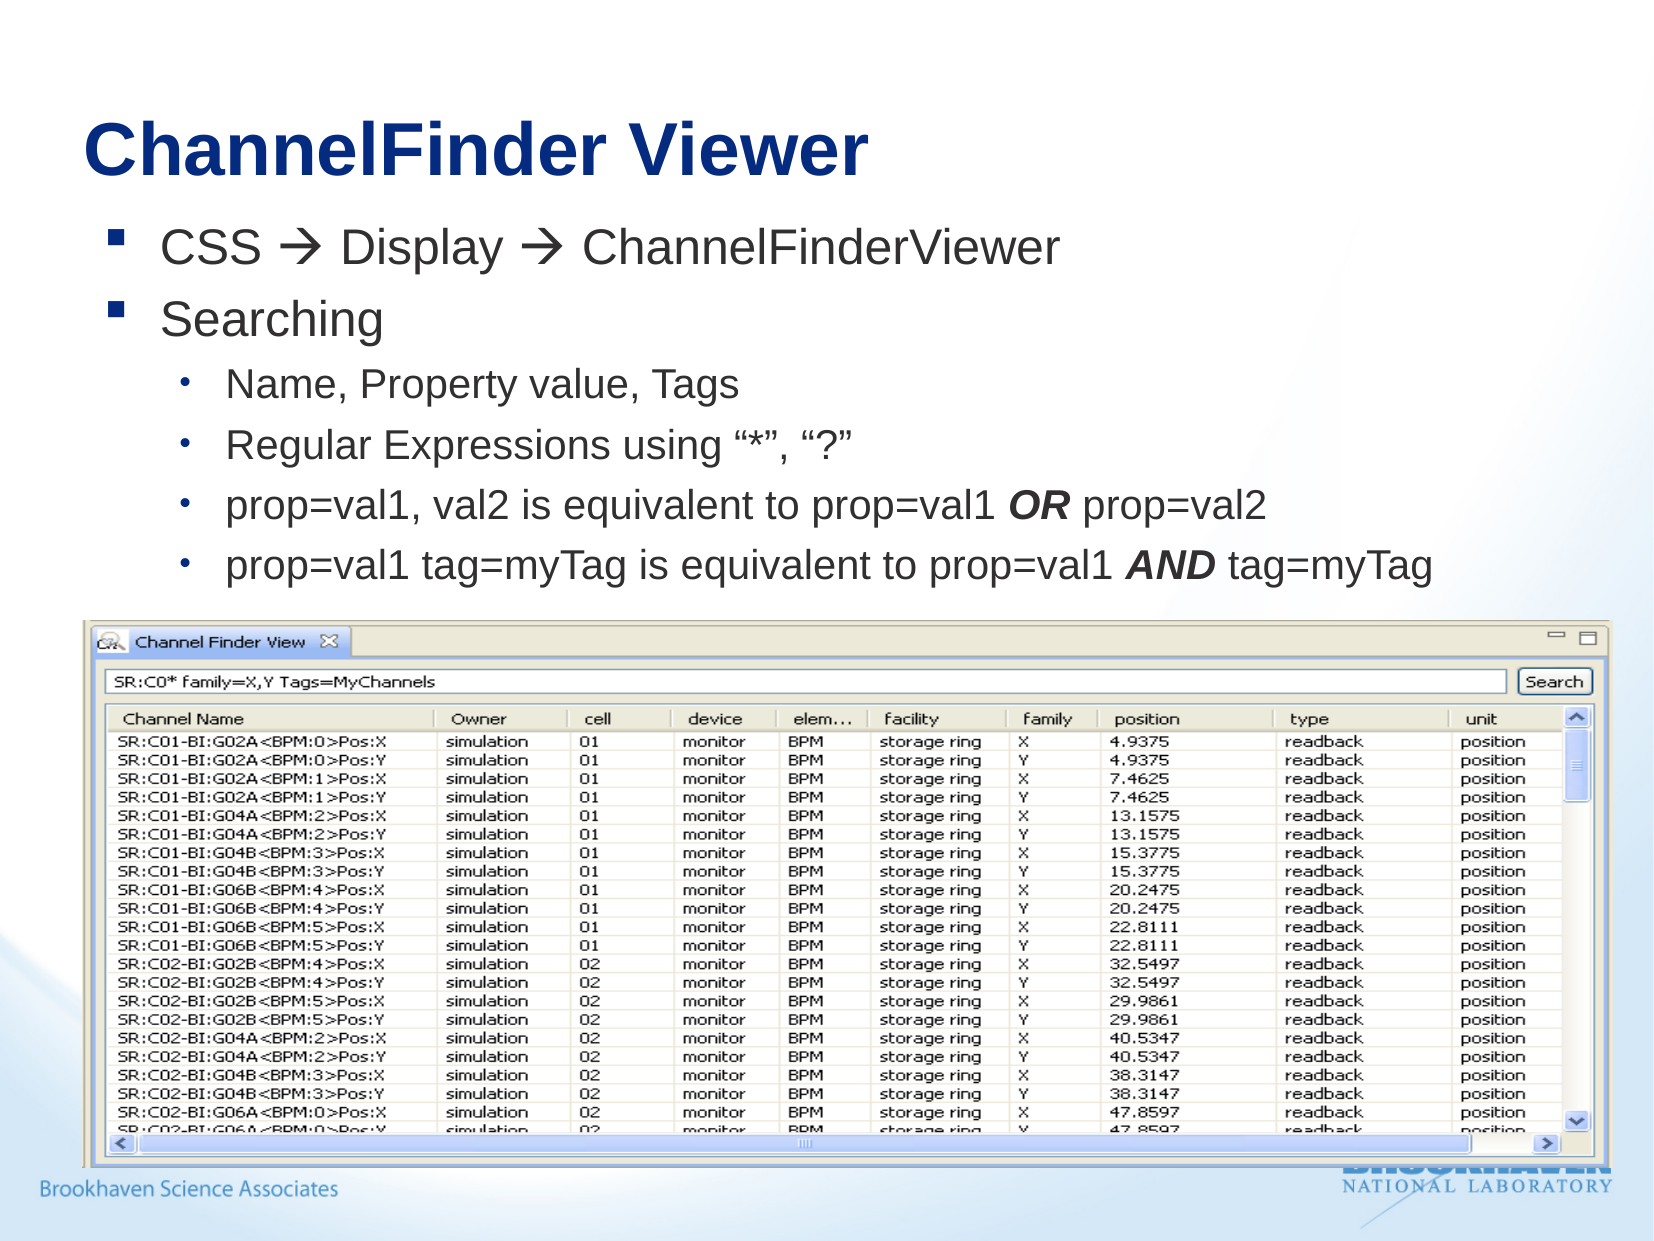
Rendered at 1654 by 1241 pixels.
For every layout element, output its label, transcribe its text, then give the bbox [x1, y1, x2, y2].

picture [0, 0, 1654, 1241]
list CSS  Display  ChannelFinderViewer Searching Name, Property value, Tags Regular Expressions using “*”, “?” prop=val1, val2 is equivalent to prop=val1 OR prop=val2 prop=val1 tag=myTag is equivalent to prop=val1 AND tag=myTag [88, 206, 1577, 620]
title ChannelFinder Viewer [68, 55, 1585, 253]
